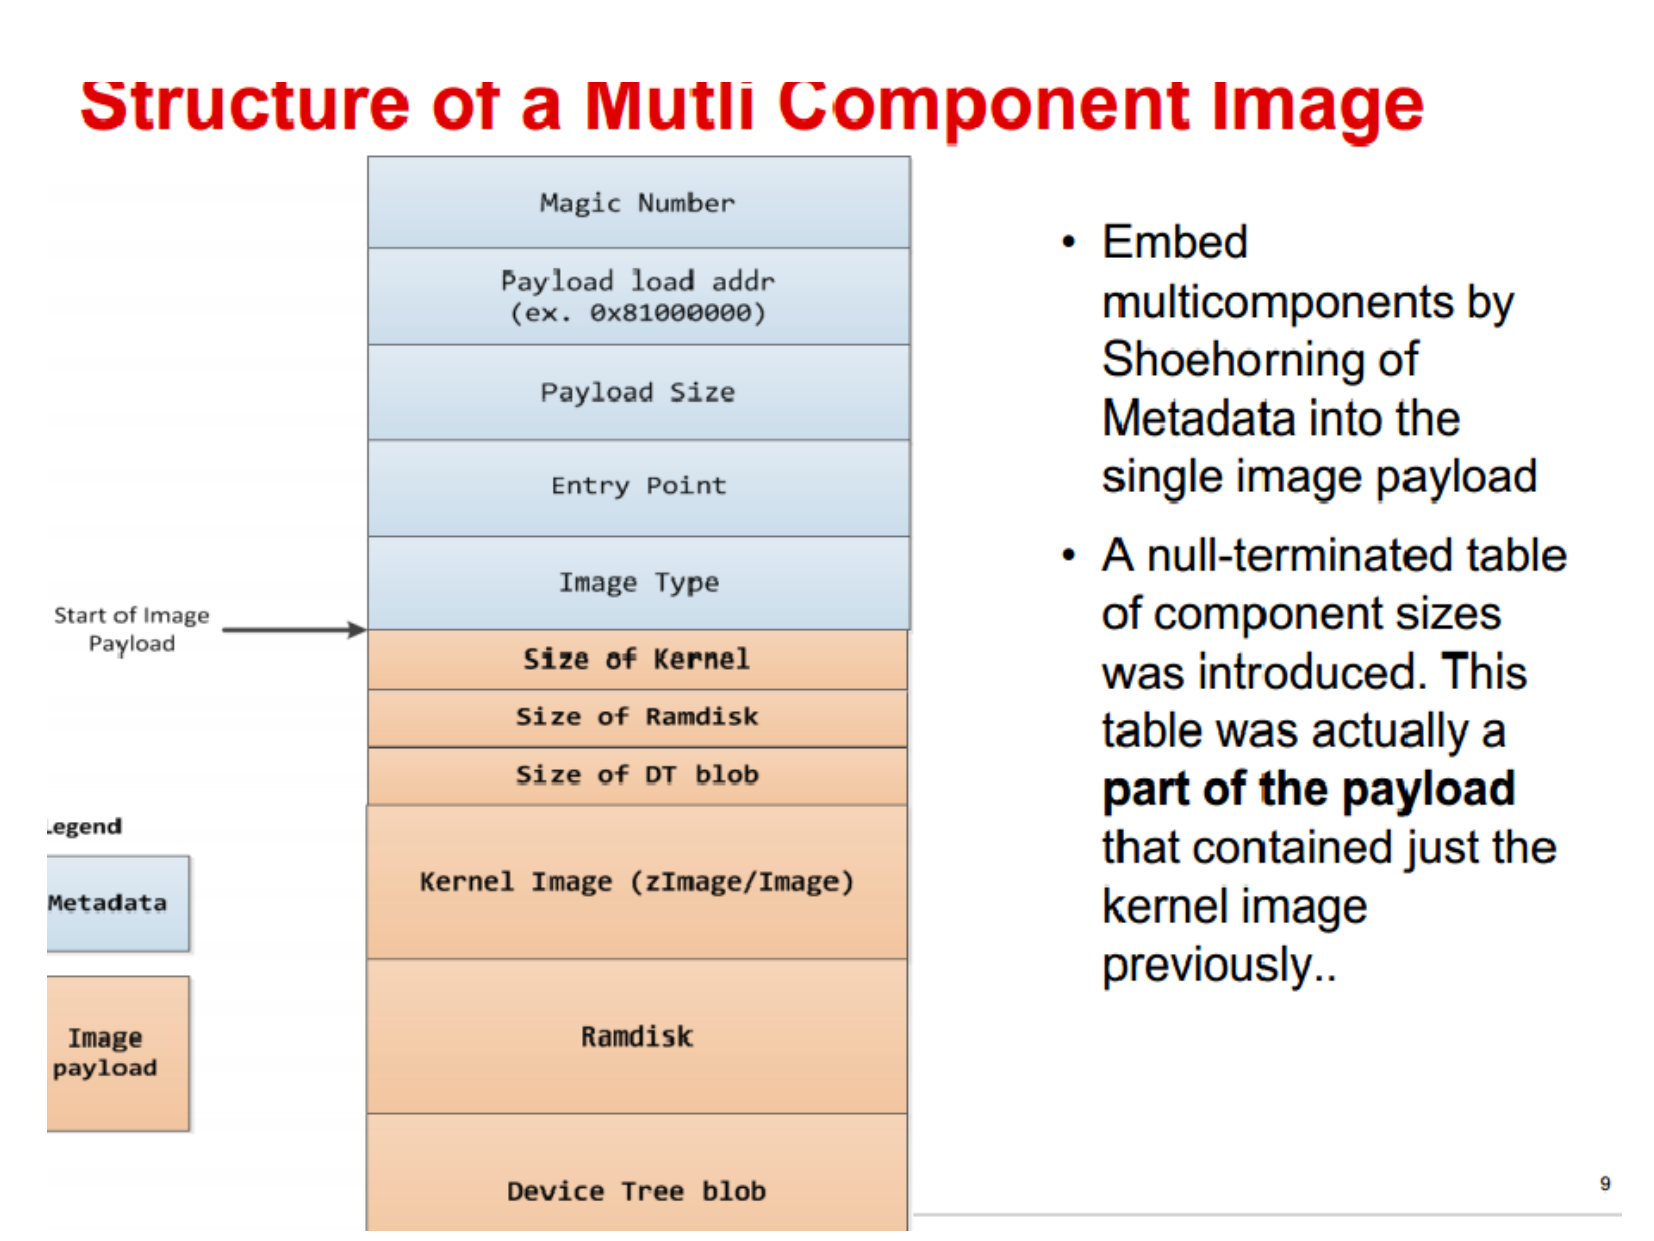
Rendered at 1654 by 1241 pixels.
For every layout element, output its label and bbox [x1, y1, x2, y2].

picture [47, 82, 1622, 1231]
